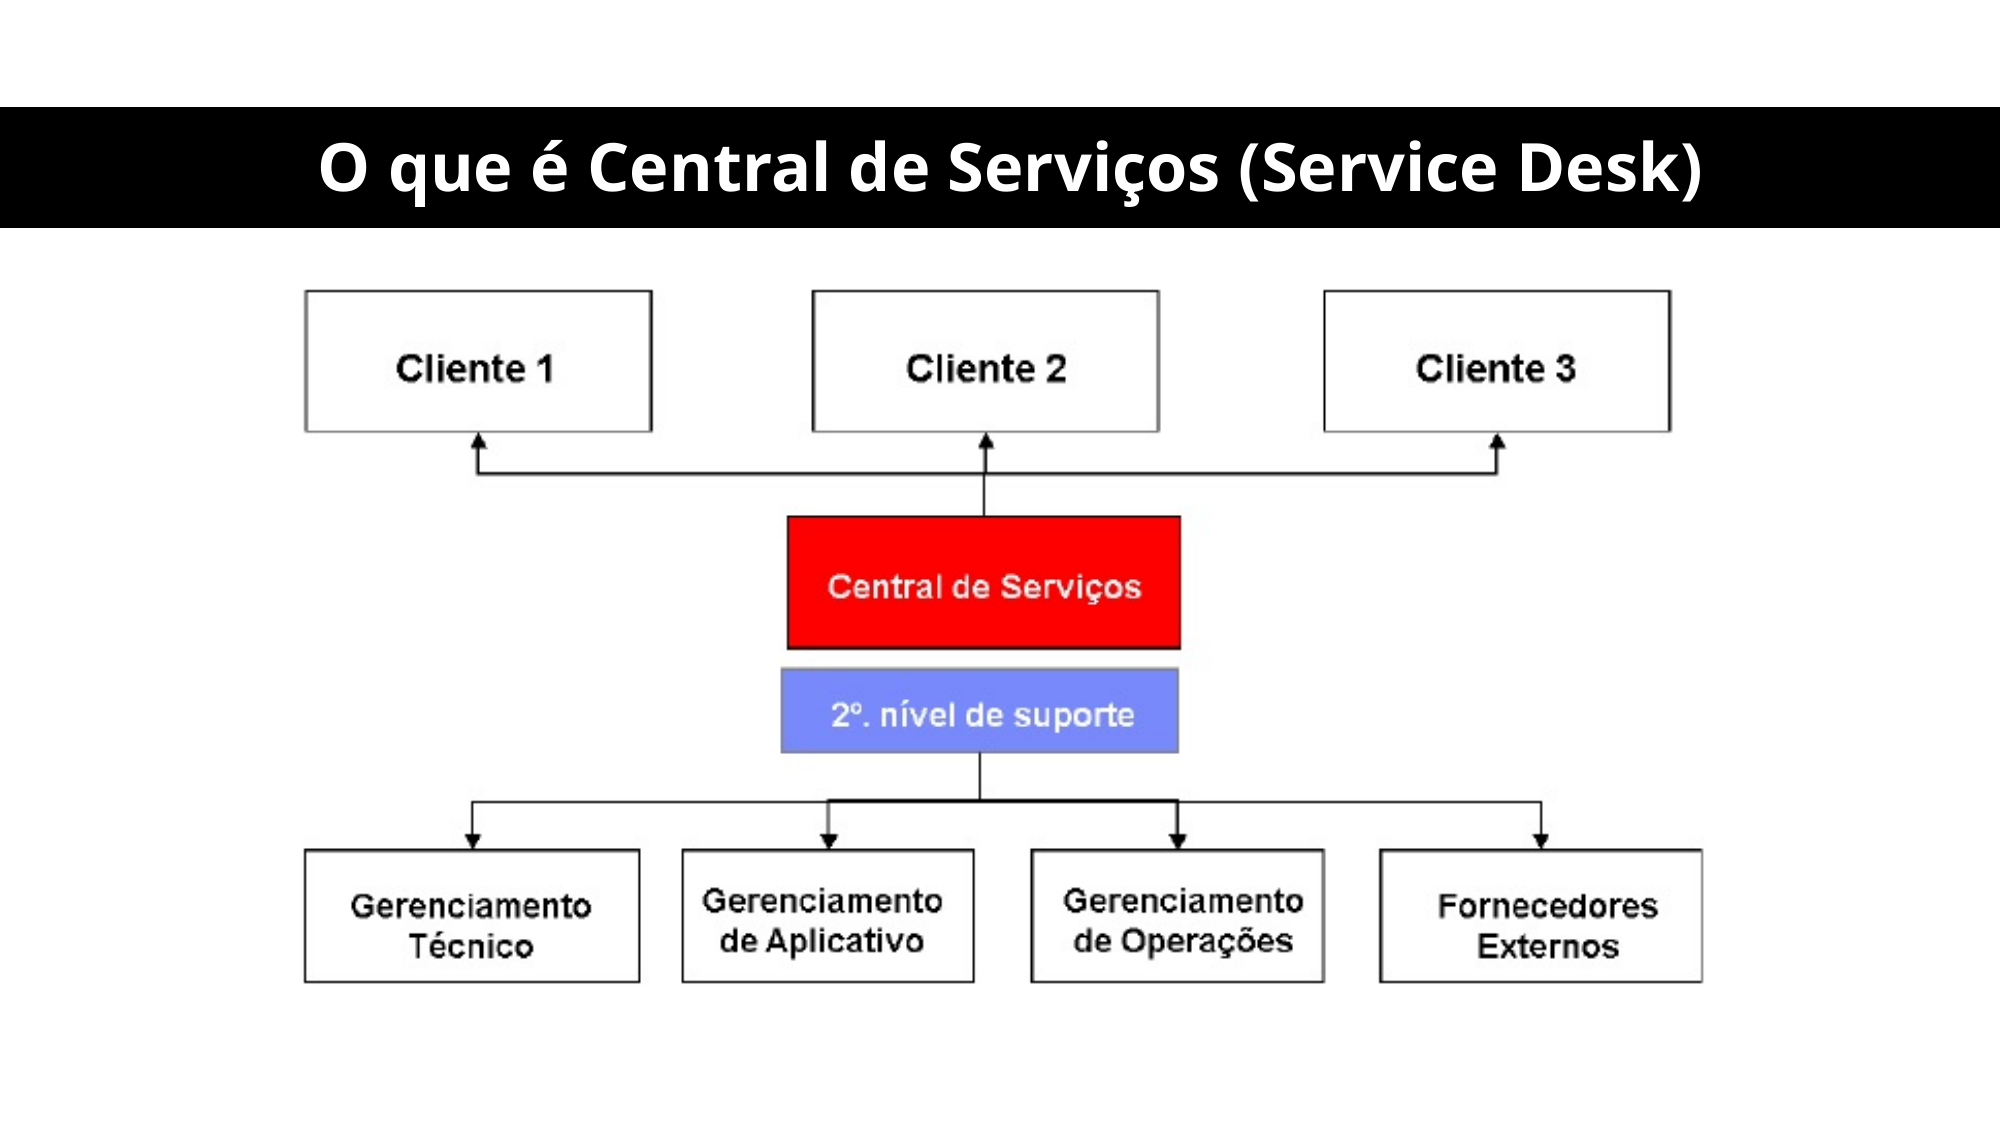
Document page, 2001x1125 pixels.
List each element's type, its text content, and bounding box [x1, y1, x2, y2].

text_box [0, 107, 91, 228]
title O que é Central de Serviços (Service Desk) [91, 105, 1931, 228]
text_box [1931, 107, 2000, 228]
picture [286, 274, 1714, 996]
